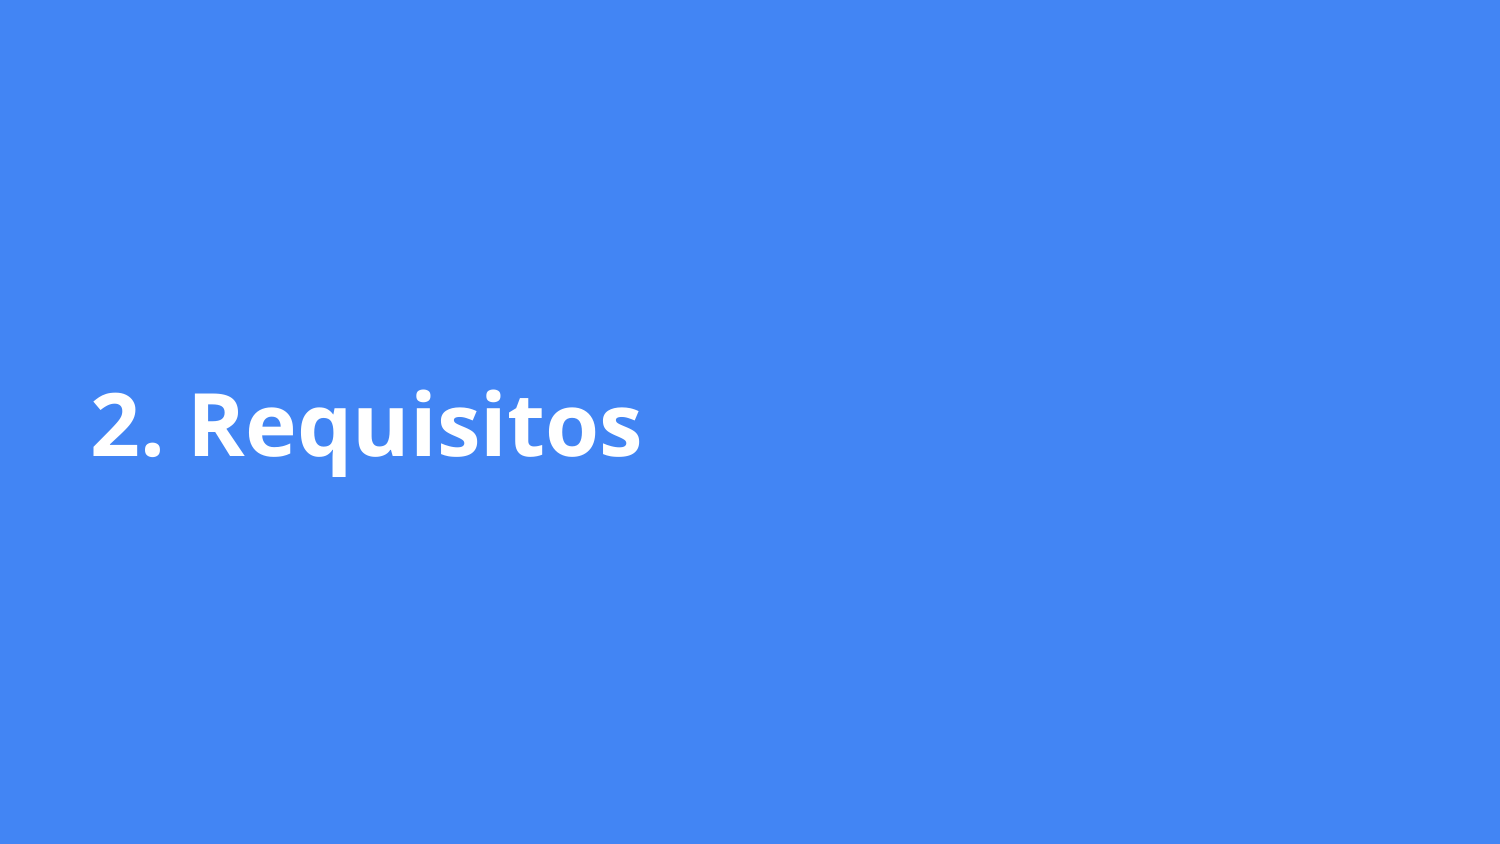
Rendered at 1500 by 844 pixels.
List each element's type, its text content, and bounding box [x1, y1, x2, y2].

text_box 2. Requisitos [75, 338, 1425, 505]
